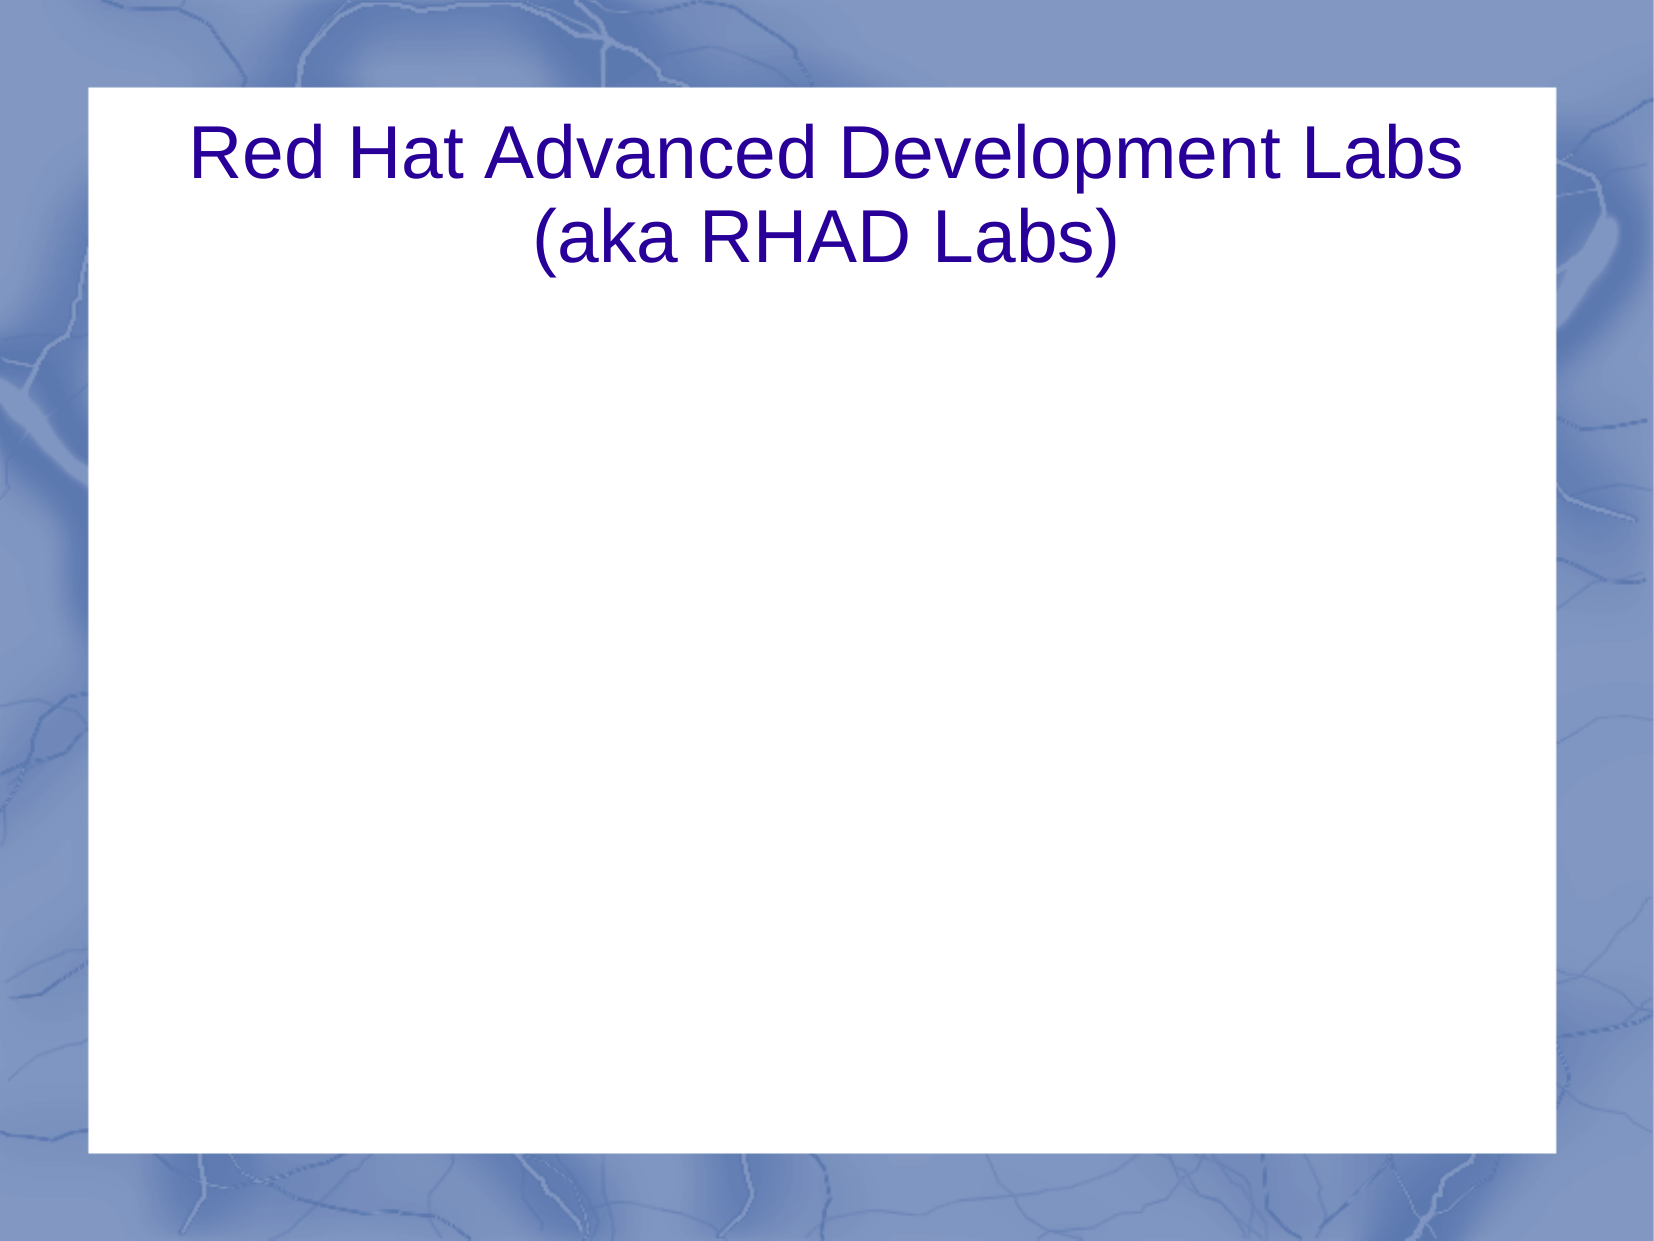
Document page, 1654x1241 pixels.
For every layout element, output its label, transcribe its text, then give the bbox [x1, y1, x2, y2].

picture [0, 0, 1654, 1241]
title Red Hat Advanced Development Labs (aka RHAD Labs) [118, 90, 1536, 298]
